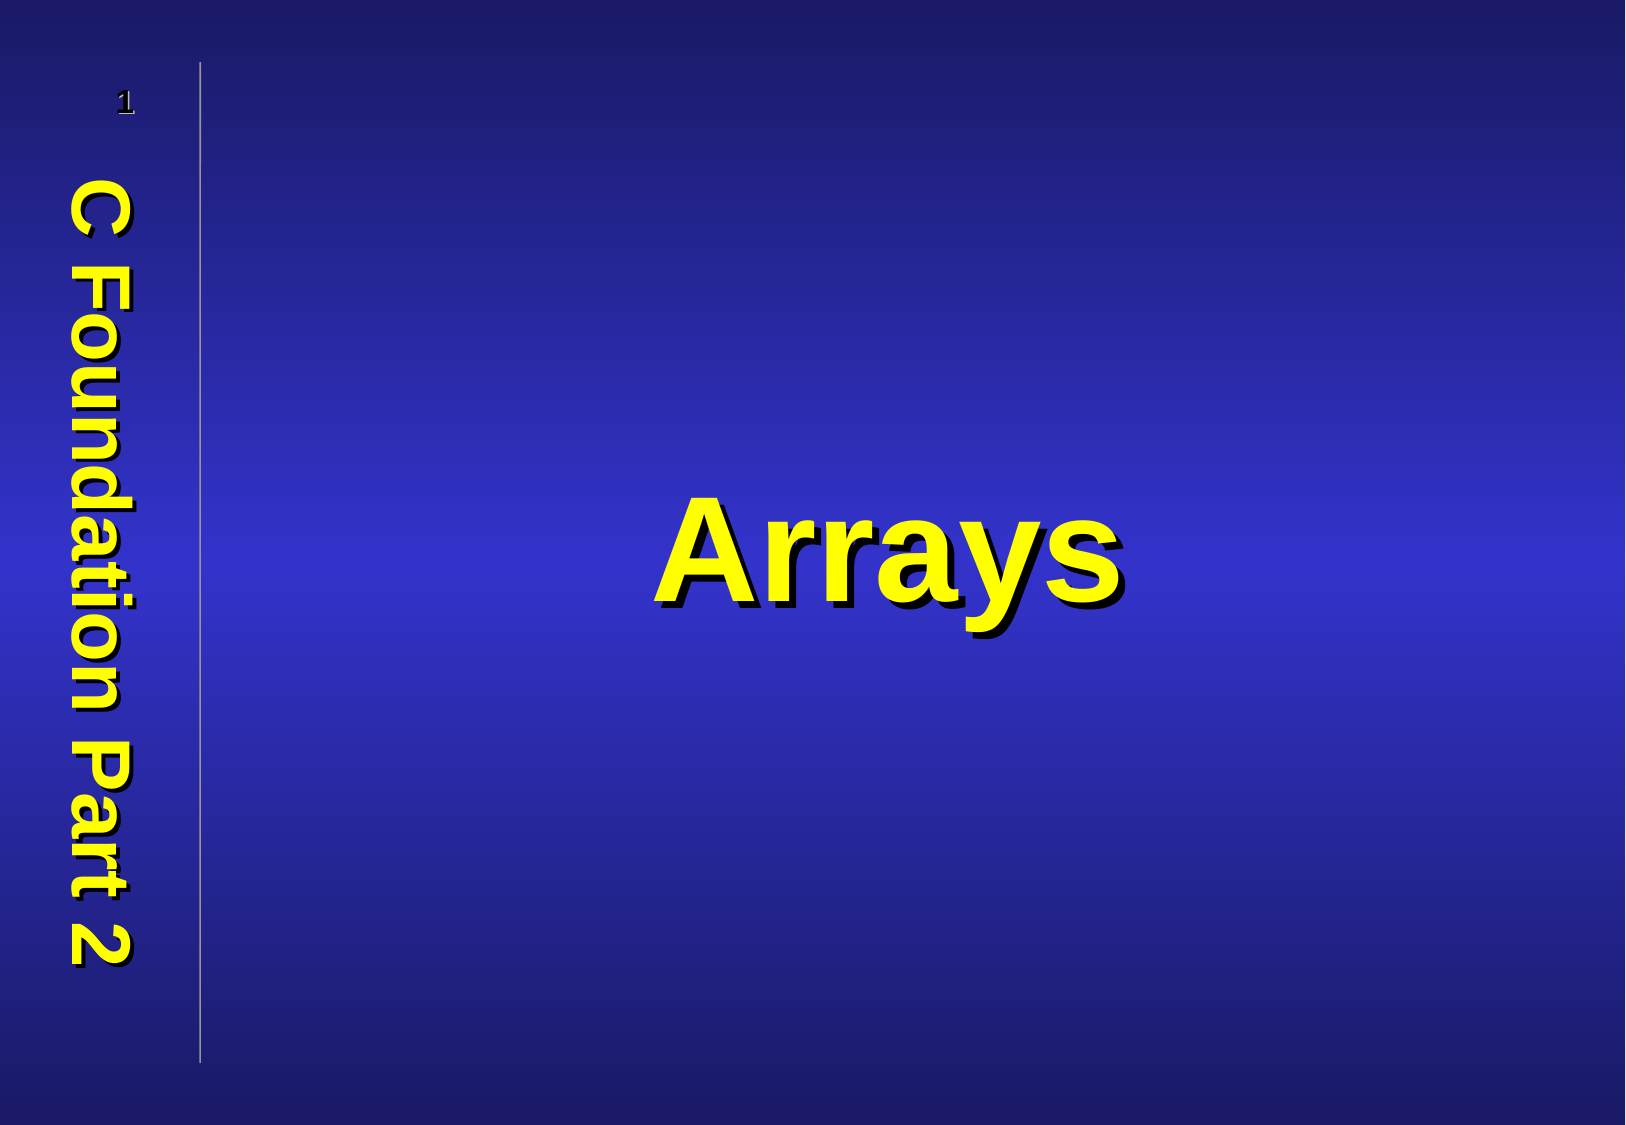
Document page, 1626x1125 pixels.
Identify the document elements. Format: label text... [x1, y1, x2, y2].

text_box Arrays [635, 444, 1141, 640]
text_box C Foundation Part 2 [37, 162, 176, 1063]
